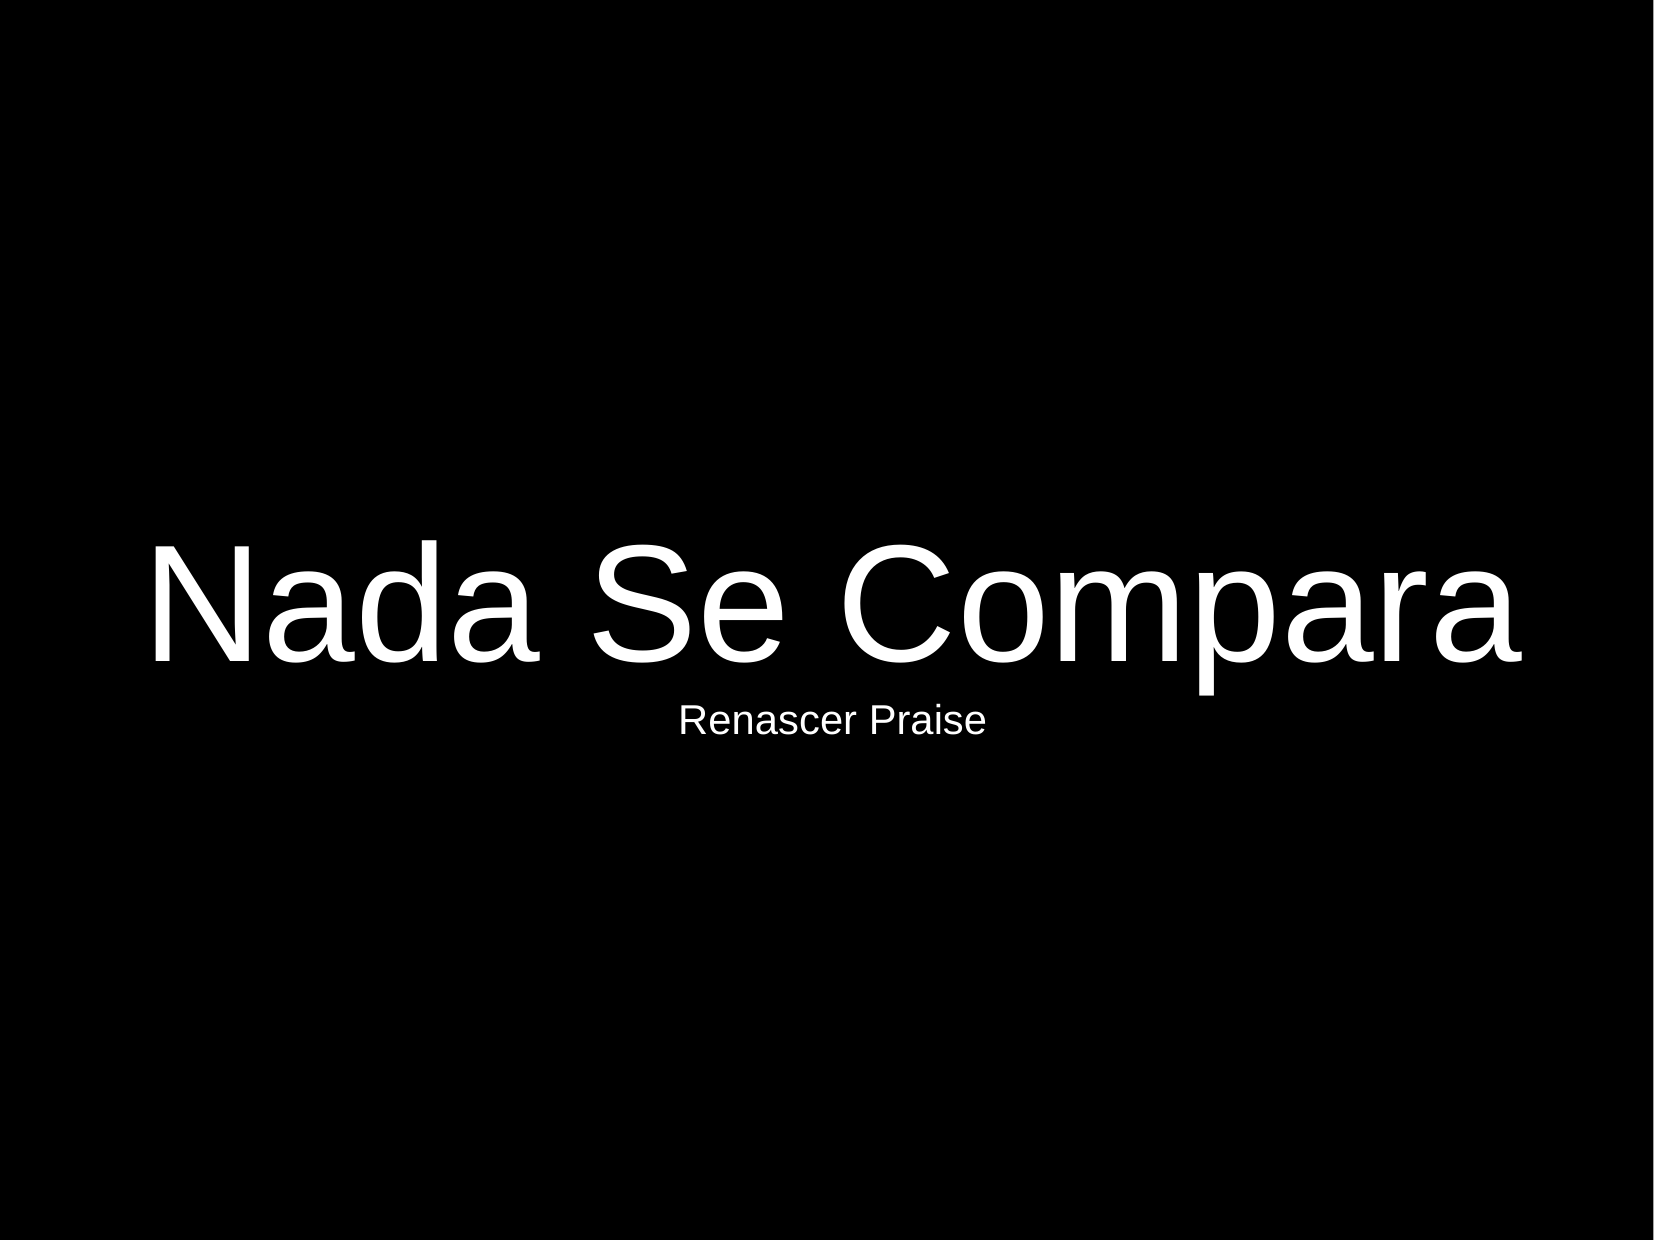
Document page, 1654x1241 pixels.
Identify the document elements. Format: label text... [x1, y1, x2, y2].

subtitle Nada Se Compara Renascer Praise [59, 49, 1607, 1205]
